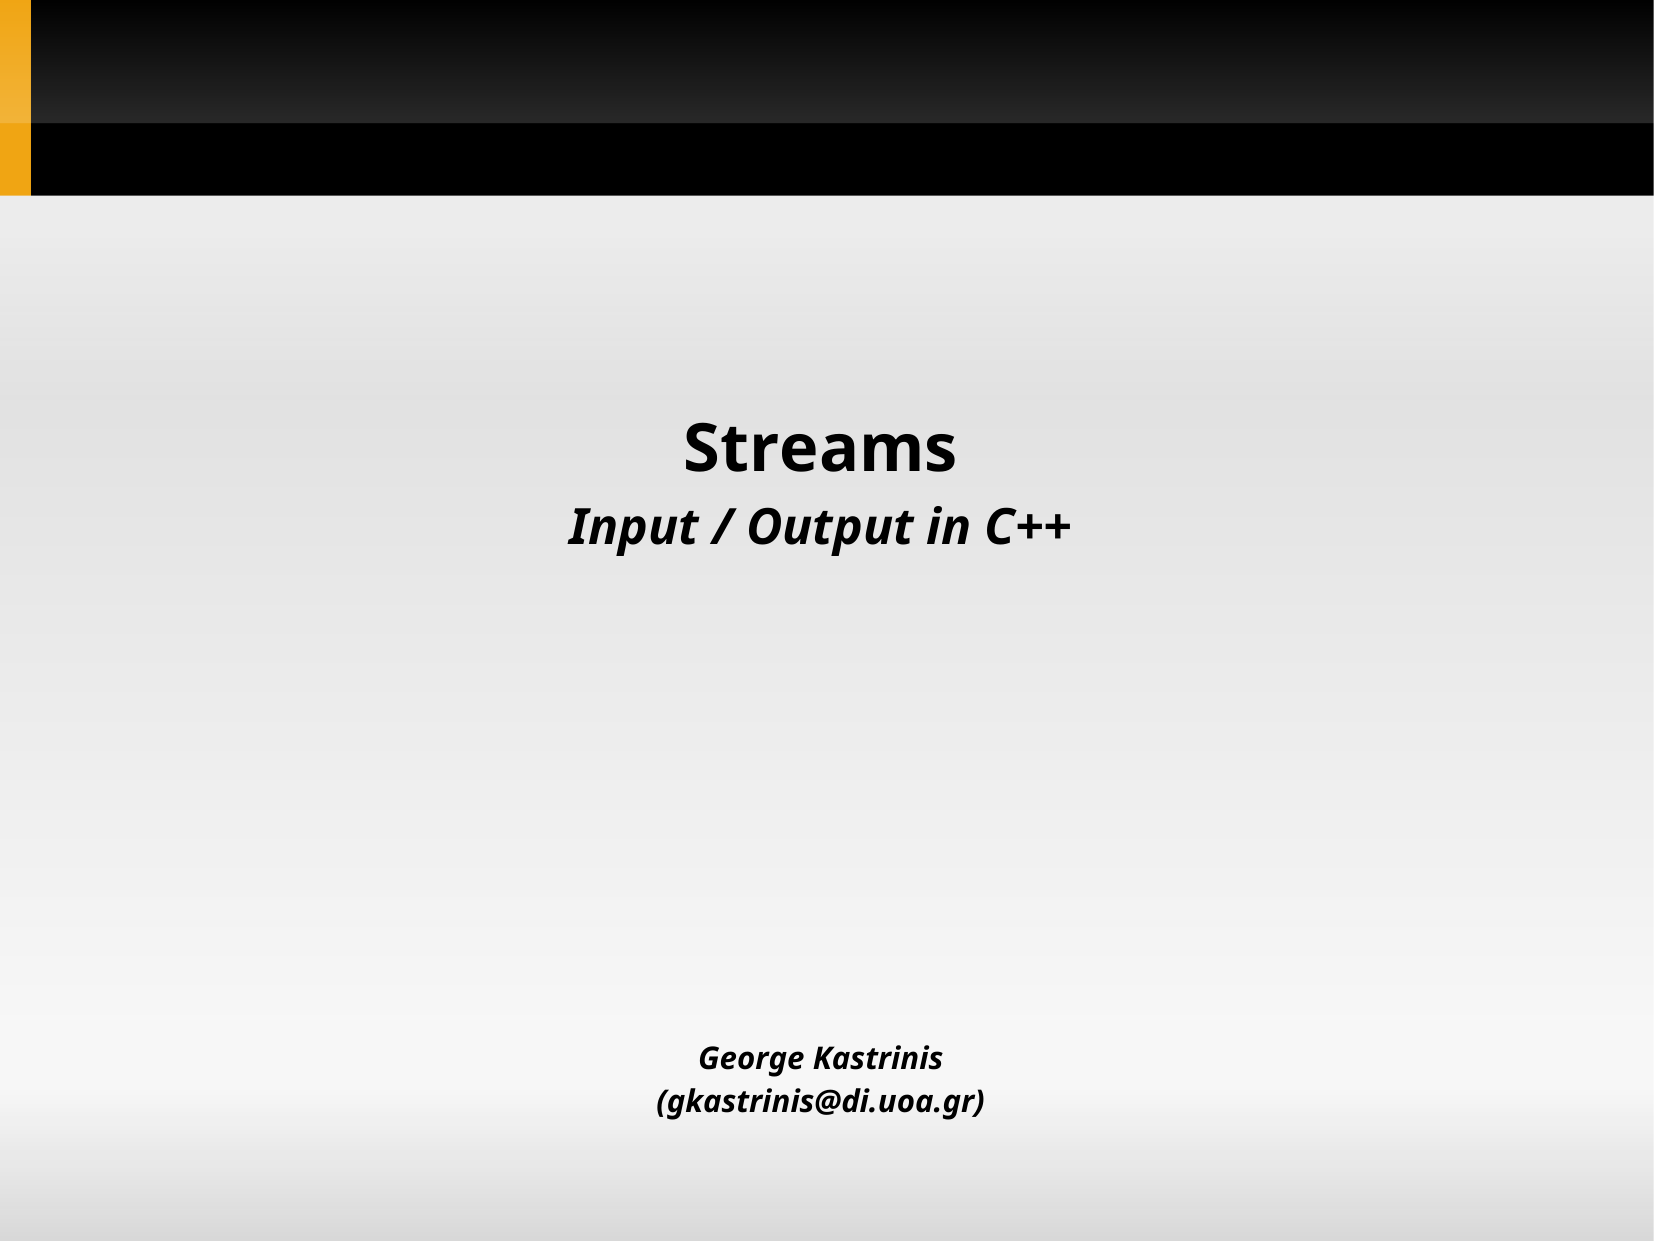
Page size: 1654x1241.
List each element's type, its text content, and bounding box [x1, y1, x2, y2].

subtitle Streams Input / Output in C++ George Kastrinis (gkastrinis@di.uoa.gr) [76, 412, 1565, 1109]
picture [0, 0, 1654, 1241]
